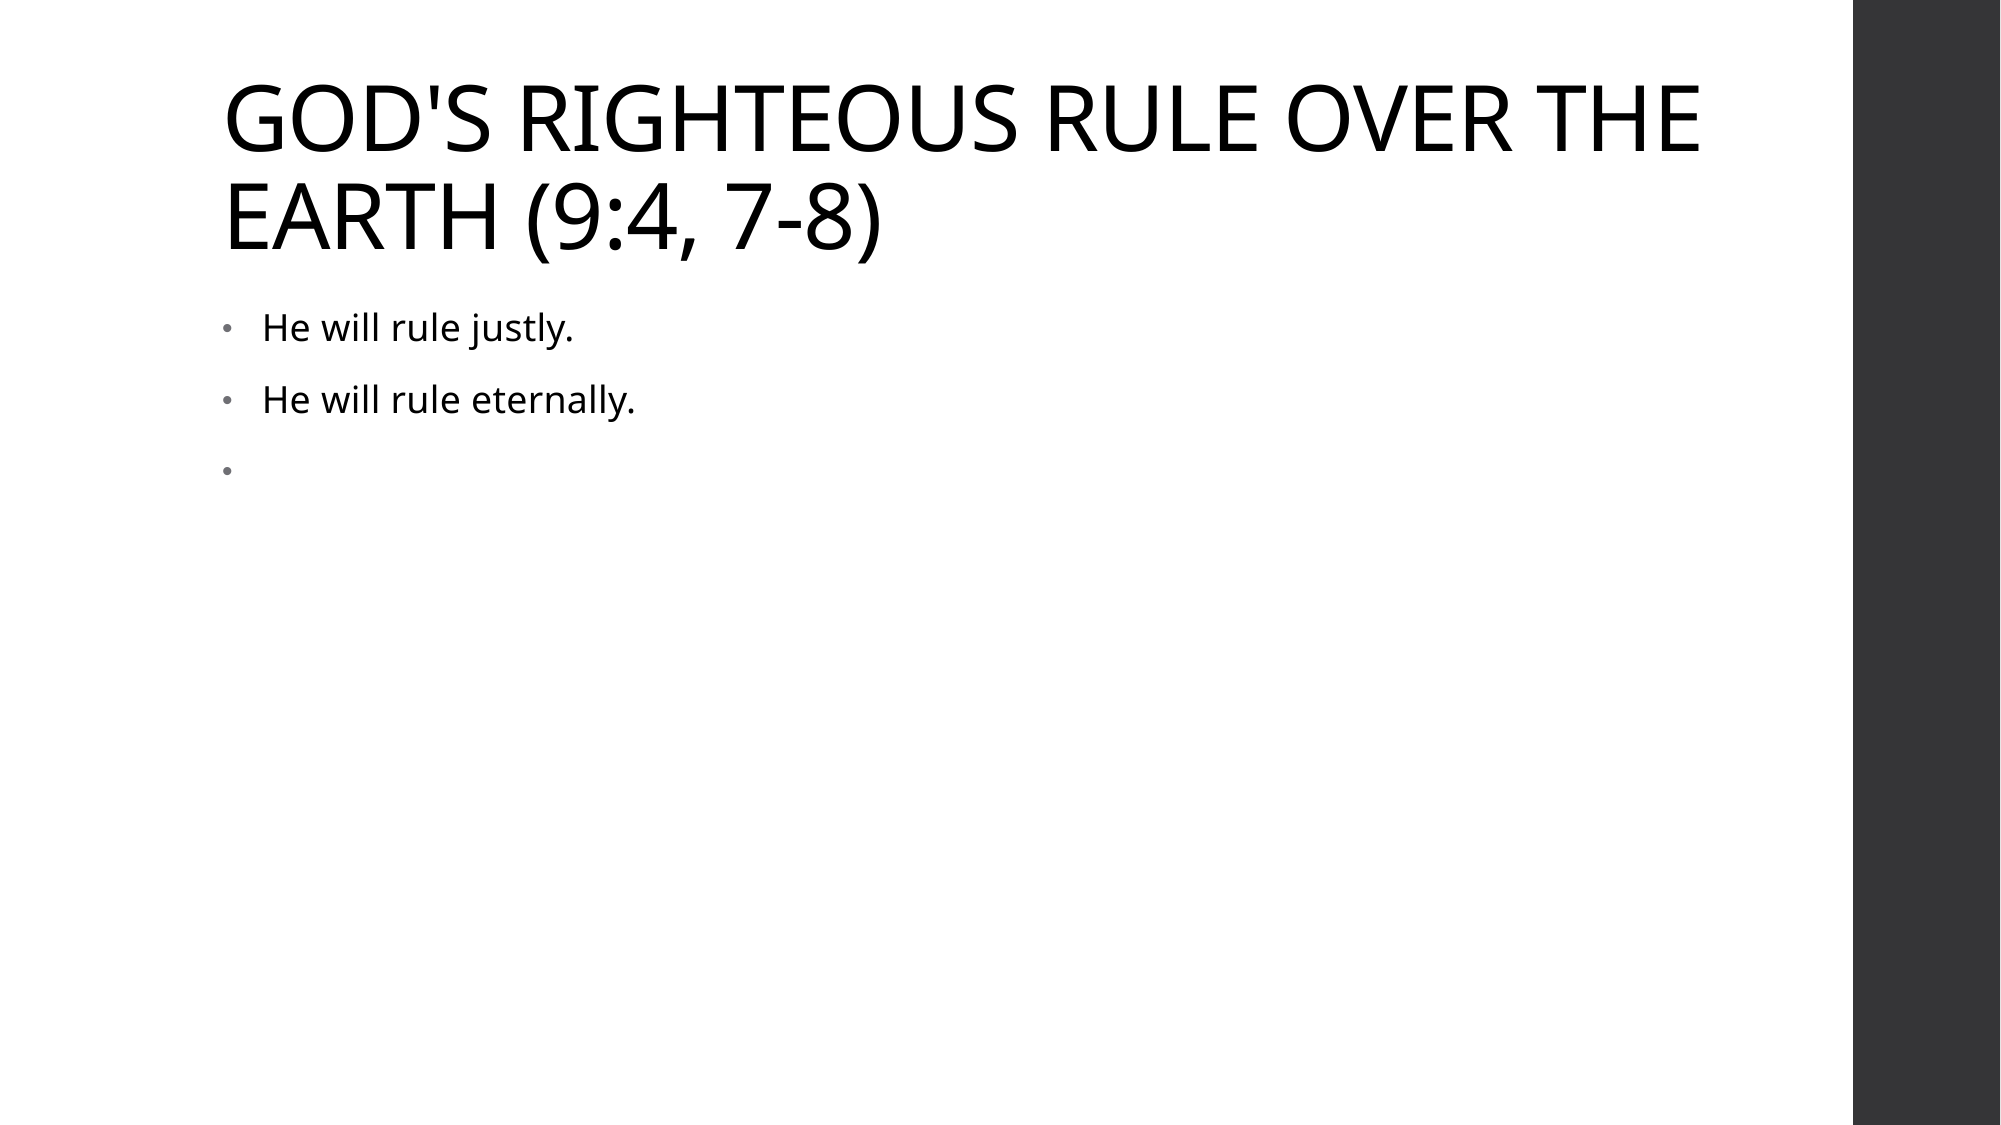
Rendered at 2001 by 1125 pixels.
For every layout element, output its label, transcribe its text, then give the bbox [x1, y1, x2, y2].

list He will rule justly. He will rule eternally. [206, 299, 1617, 1014]
title GOD'S RIGHTEOUS RULE OVER THE EARTH (9:4, 7-8) [206, 60, 1797, 278]
